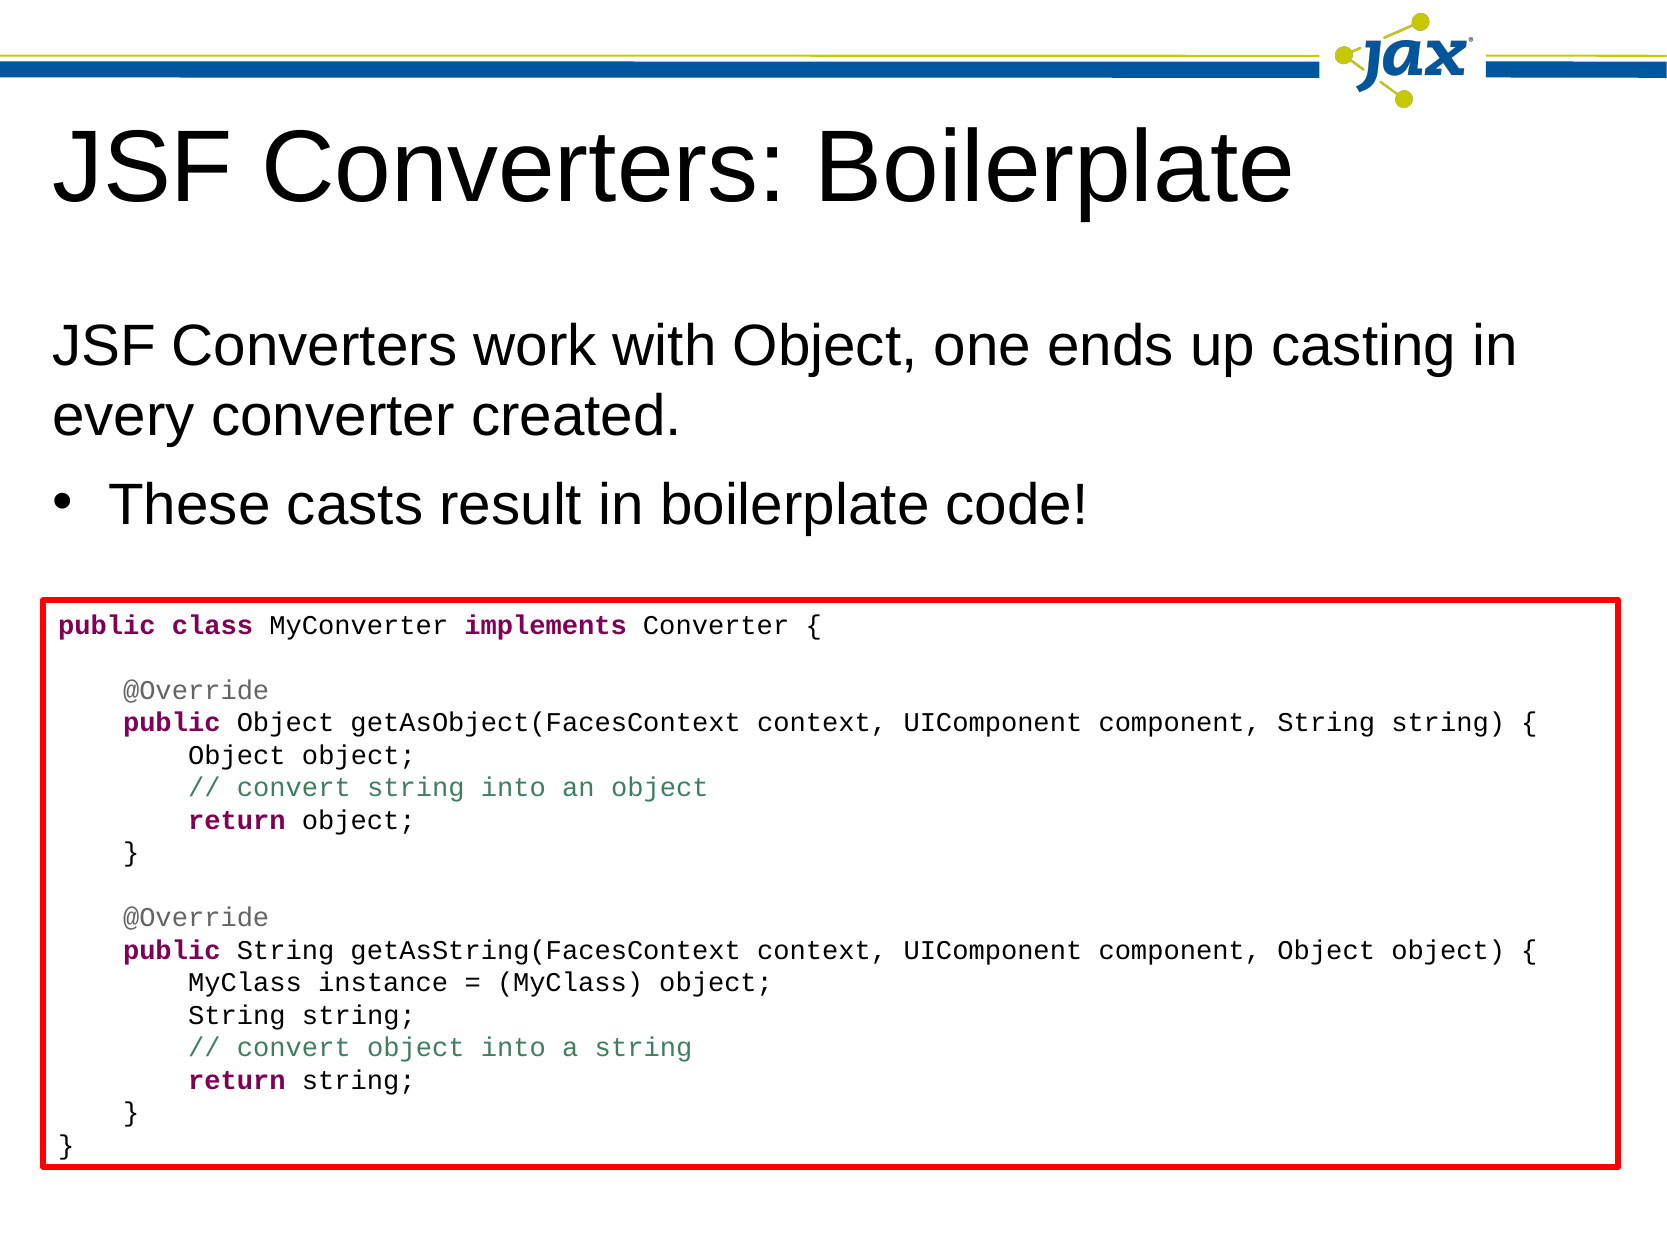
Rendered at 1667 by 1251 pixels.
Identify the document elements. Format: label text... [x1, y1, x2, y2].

text_box public class MyConverter implements Converter { @Override public Object getAsObject(FacesContext context, UIComponent component, String string) { Object object; // convert string into an object return object; } @Override public String getAsString(FacesContext context, UIComponent component, Object object) { MyClass instance = (MyClass) object; String string; // convert object into a string return string; } } [43, 600, 1619, 1167]
title JSF Converters: Boilerplate [37, 91, 1613, 230]
picture [1335, 13, 1473, 91]
list JSF Converters work with Object, one ends up casting in every converter created. These casts result in boilerplate code! [37, 300, 1613, 1201]
